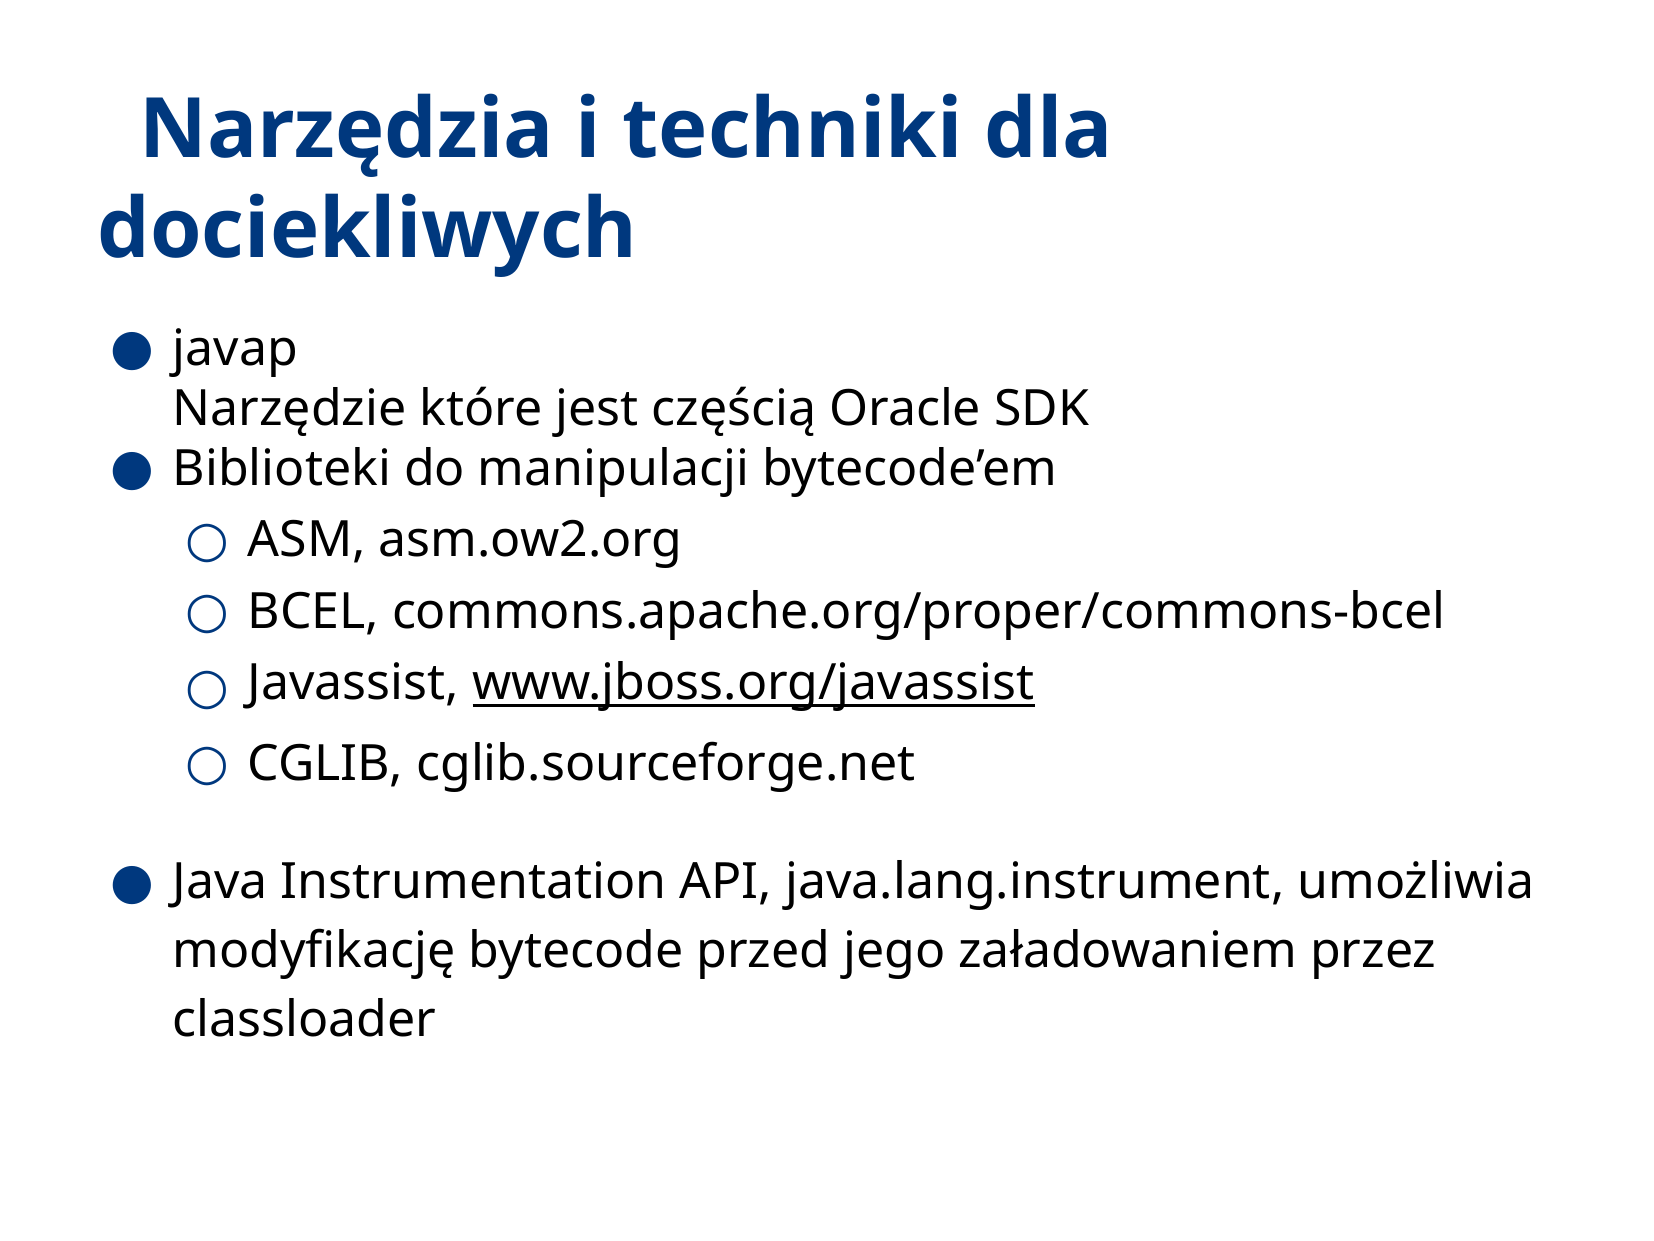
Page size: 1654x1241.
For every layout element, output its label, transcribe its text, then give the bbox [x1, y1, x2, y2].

list javap Narzędzie które jest częścią Oracle SDK Biblioteki do manipulacji bytecode’em ASM, asm.ow2.org BCEL, commons.apache.org/proper/commons-bcel Javassist, www.jboss.org/javassist CGLIB, cglib.sourceforge.net Java Instrumentation API, java.lang.instrument, umożliwia modyfikację bytecode przed jego załadowaniem przez classloader [82, 299, 1571, 1176]
title Narzędzia i techniki dla dociekliwych [82, 49, 1571, 290]
